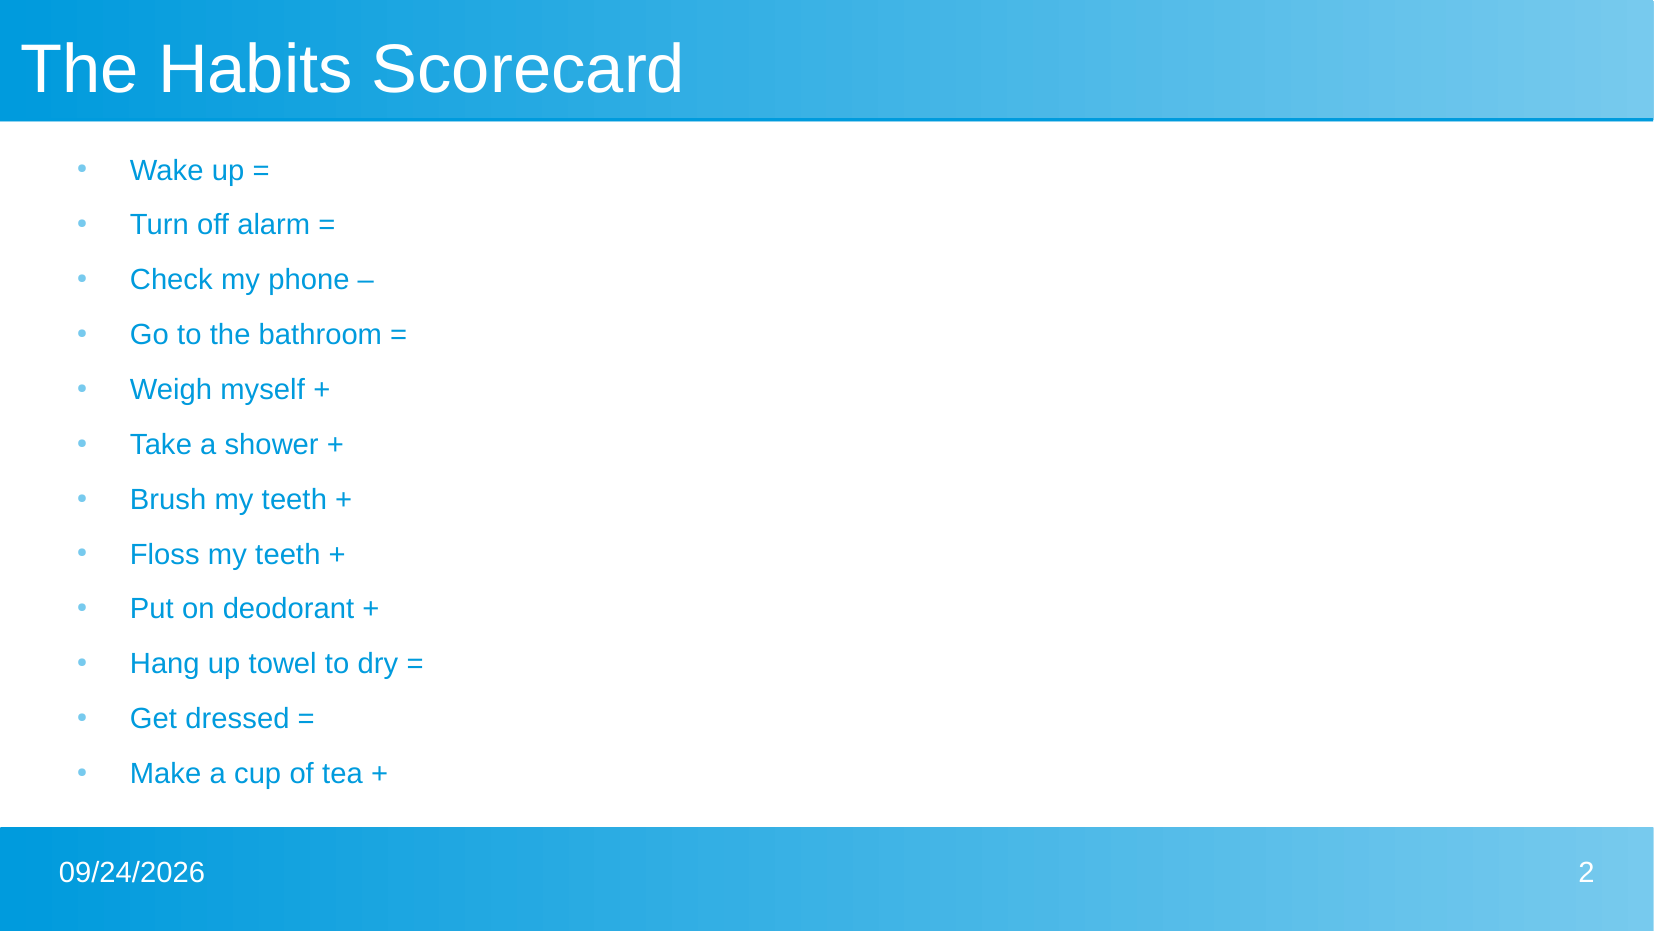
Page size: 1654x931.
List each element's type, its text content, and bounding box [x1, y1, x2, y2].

list Wake up = Turn off alarm = Check my phone – Go to the bathroom = Weigh myself + Take a shower + Brush my teeth + Floss my teeth + Put on deodorant + Hang up towel to dry = Get dressed = Make a cup of tea + [59, 153, 1595, 745]
title The Habits Scorecard [0, 29, 1530, 108]
